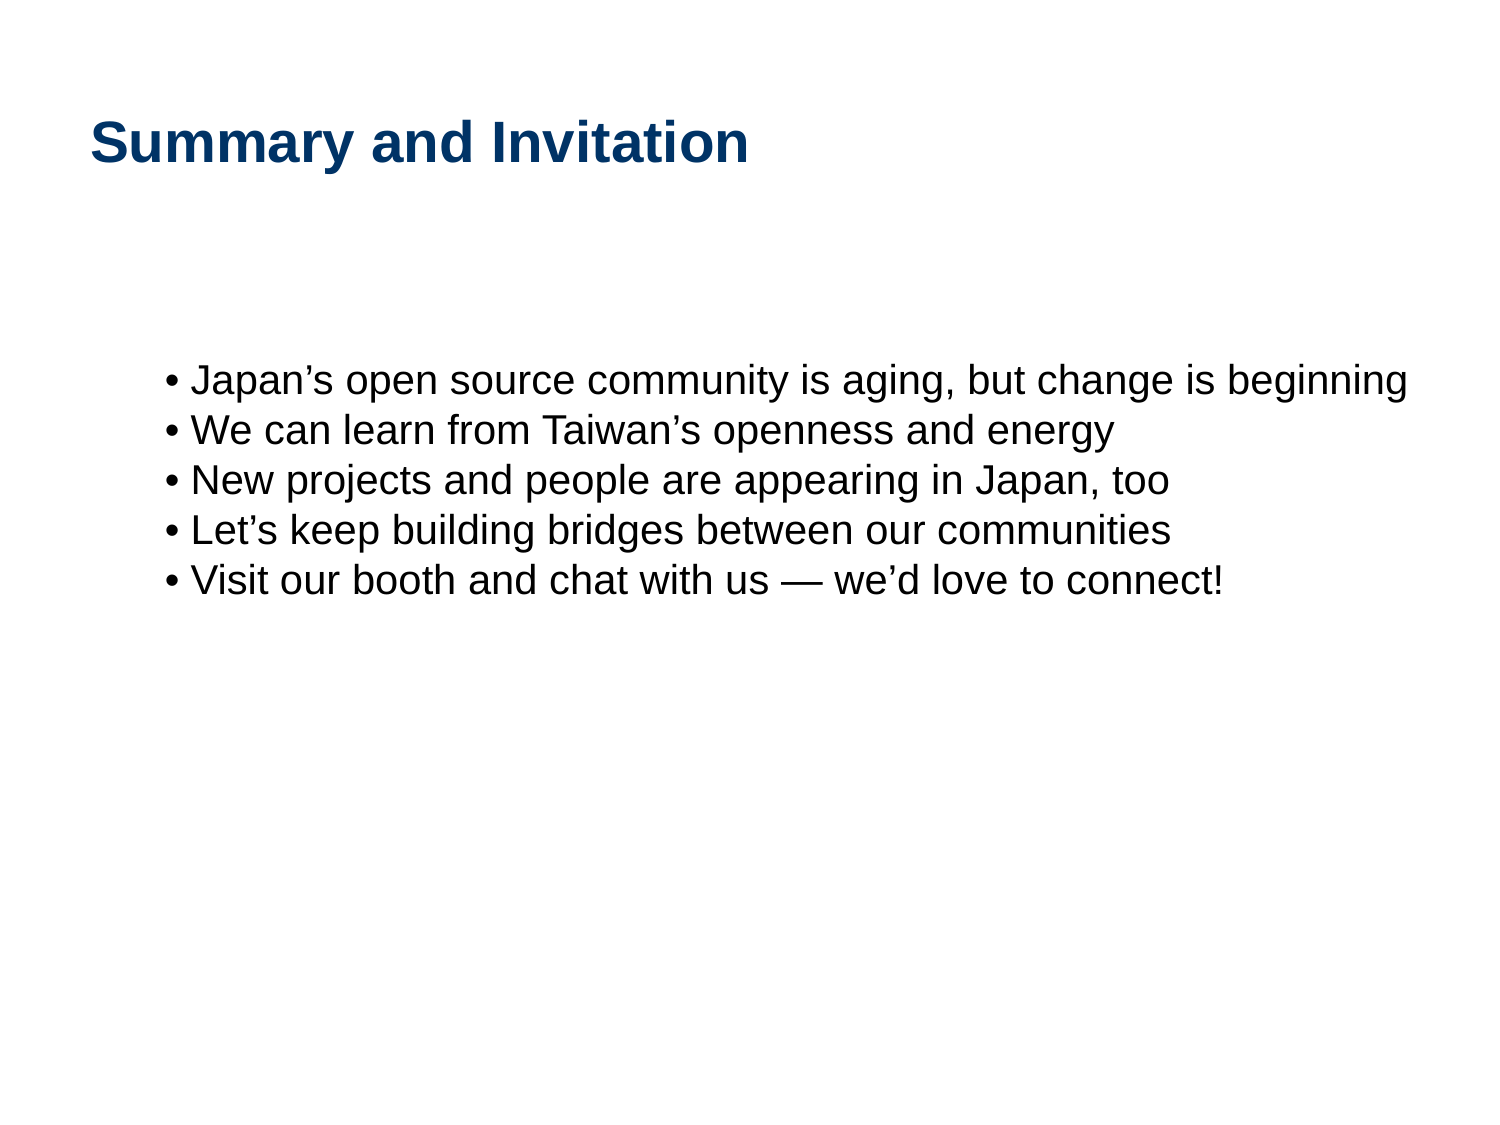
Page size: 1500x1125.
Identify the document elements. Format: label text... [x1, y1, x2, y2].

text_box • Japan’s open source community is aging, but change is beginning • We can learn from Taiwan’s openness and energy • New projects and people are appearing in Japan, too • Let’s keep building bridges between our communities • Visit our booth and chat with us — we’d love to connect! [149, 299, 1424, 610]
title Summary and Invitation [75, 45, 1425, 233]
